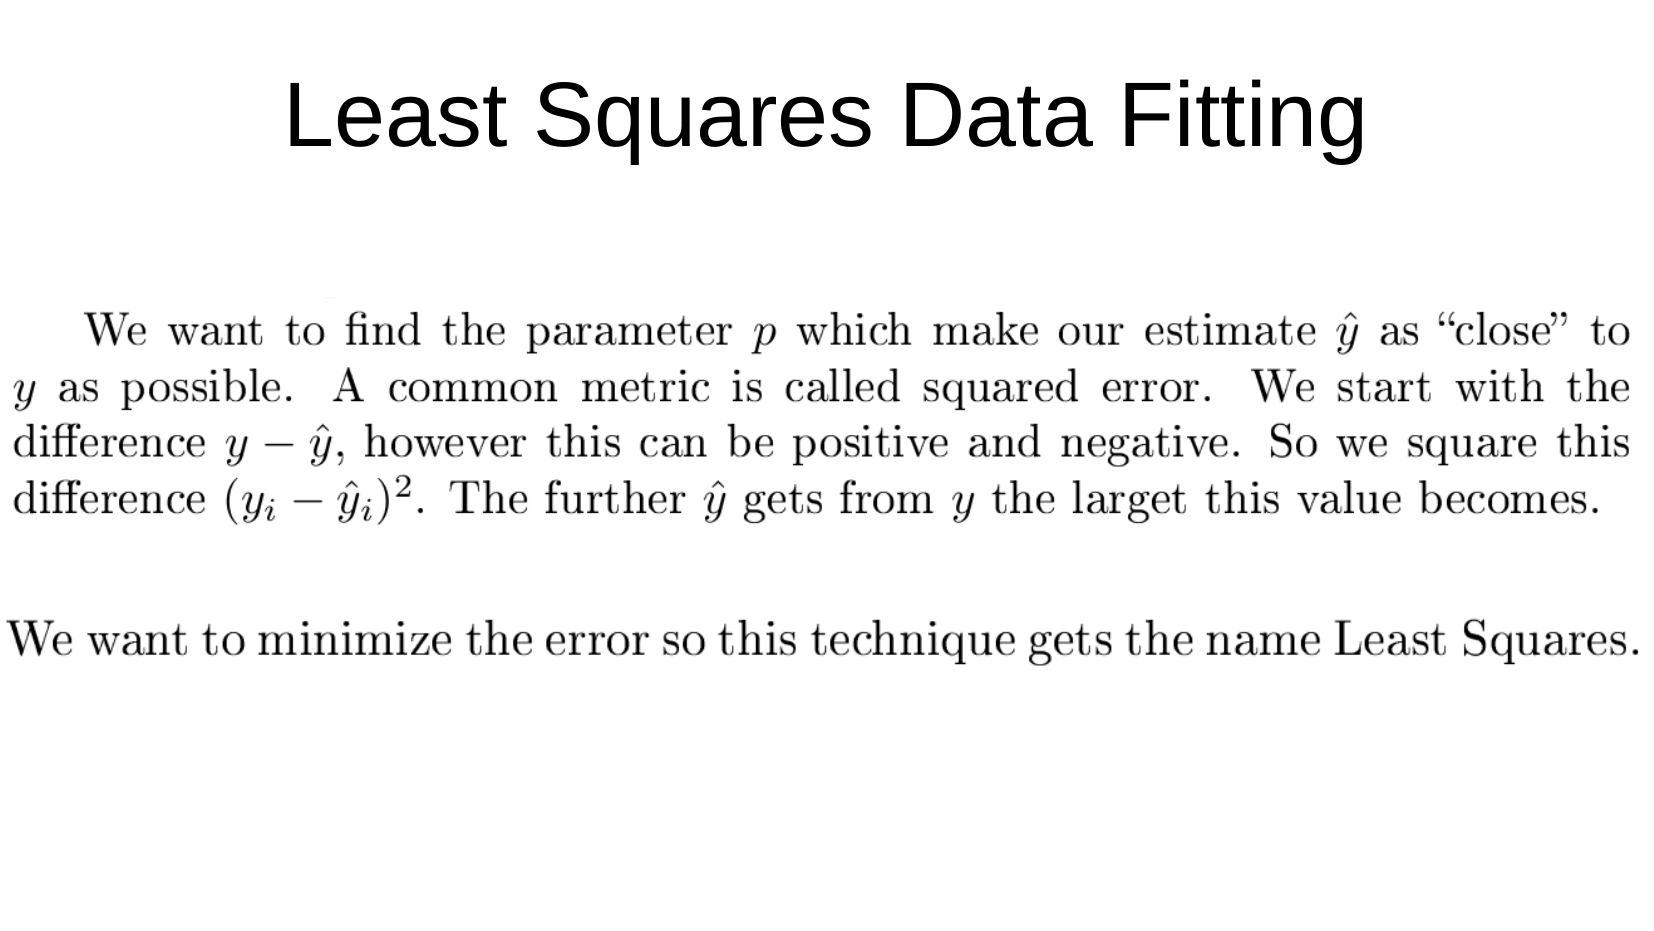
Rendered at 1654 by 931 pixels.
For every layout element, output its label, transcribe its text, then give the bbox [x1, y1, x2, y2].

title Least Squares Data Fitting [82, 37, 1571, 193]
picture [0, 612, 1654, 667]
picture [0, 297, 1654, 527]
